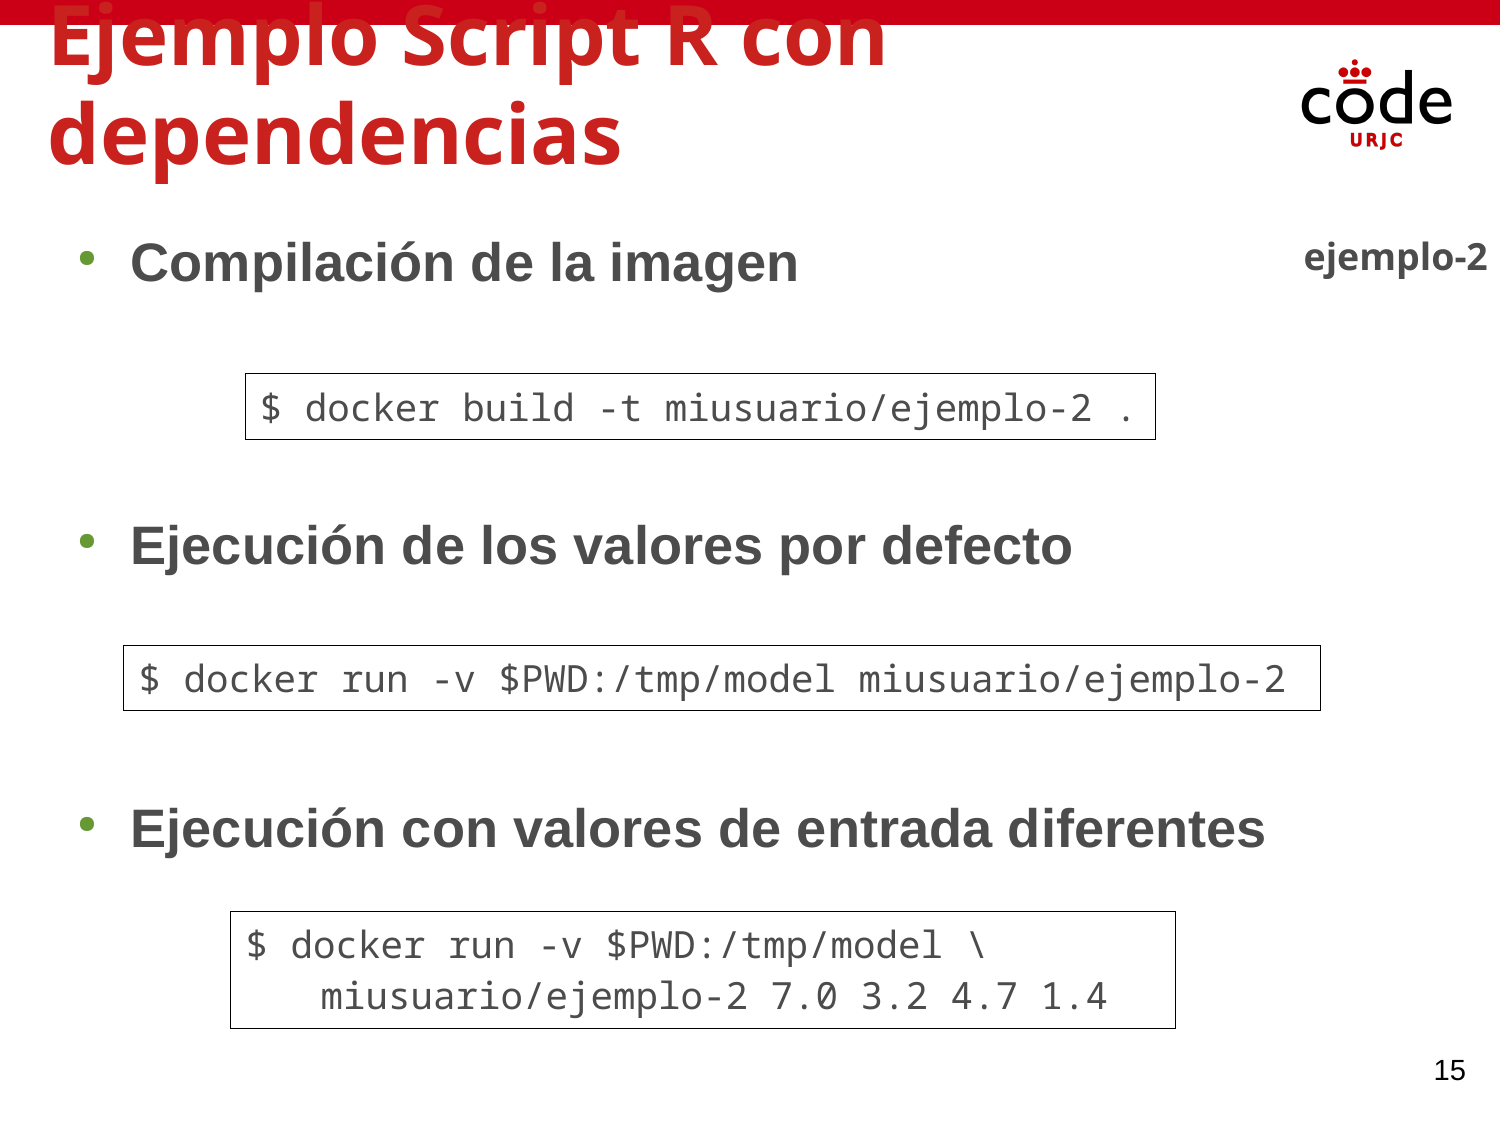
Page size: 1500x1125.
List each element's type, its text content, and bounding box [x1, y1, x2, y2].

title Ejemplo Script R con dependencias [32, 79, 1413, 189]
picture [1284, 50, 1468, 161]
text_box $ docker run -v $PWD:/tmp/model miusuario/ejemplo-2 [123, 645, 1321, 698]
text_box $ docker run -v $PWD:/tmp/model \ miusuario/ejemplo-2 7.0 3.2 4.7 1.4 [230, 911, 1176, 1014]
text_box $ docker build -t miusuario/ejemplo-2 . [245, 373, 1156, 433]
list Compilación de la imagen Ejecución de los valores por defecto Ejecución con valores de entrada diferentes [45, 219, 1426, 980]
text_box ejemplo-2 [1426, 222, 1500, 286]
